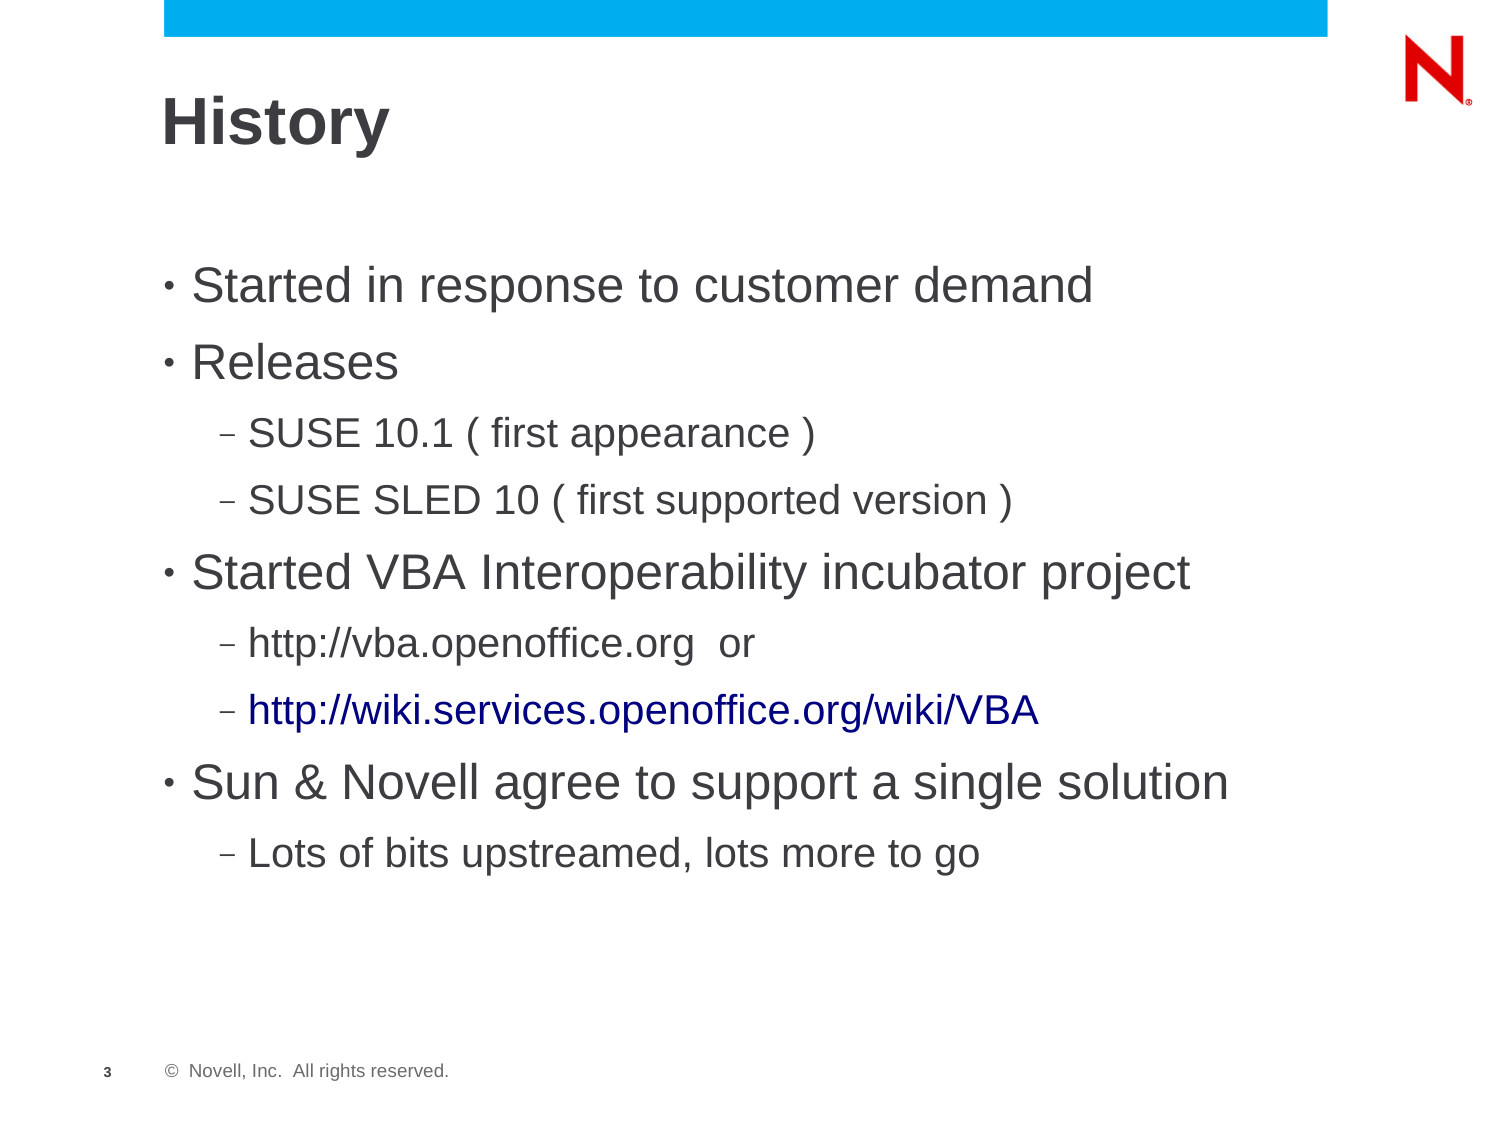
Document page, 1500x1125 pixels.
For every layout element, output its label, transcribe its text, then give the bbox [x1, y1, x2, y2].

title History [161, 41, 1383, 205]
list Started in response to customer demand Releases SUSE 10.1 ( first appearance ) SUSE SLED 10 ( first supported version ) Started VBA Interoperability incubator project http://vba.openoffice.org or http://wiki.services.openoffice.org/wiki/VBA Sun & Novell agree to support a single solution Lots of bits upstreamed, lots more to go [163, 254, 1404, 986]
picture [1403, 32, 1473, 107]
